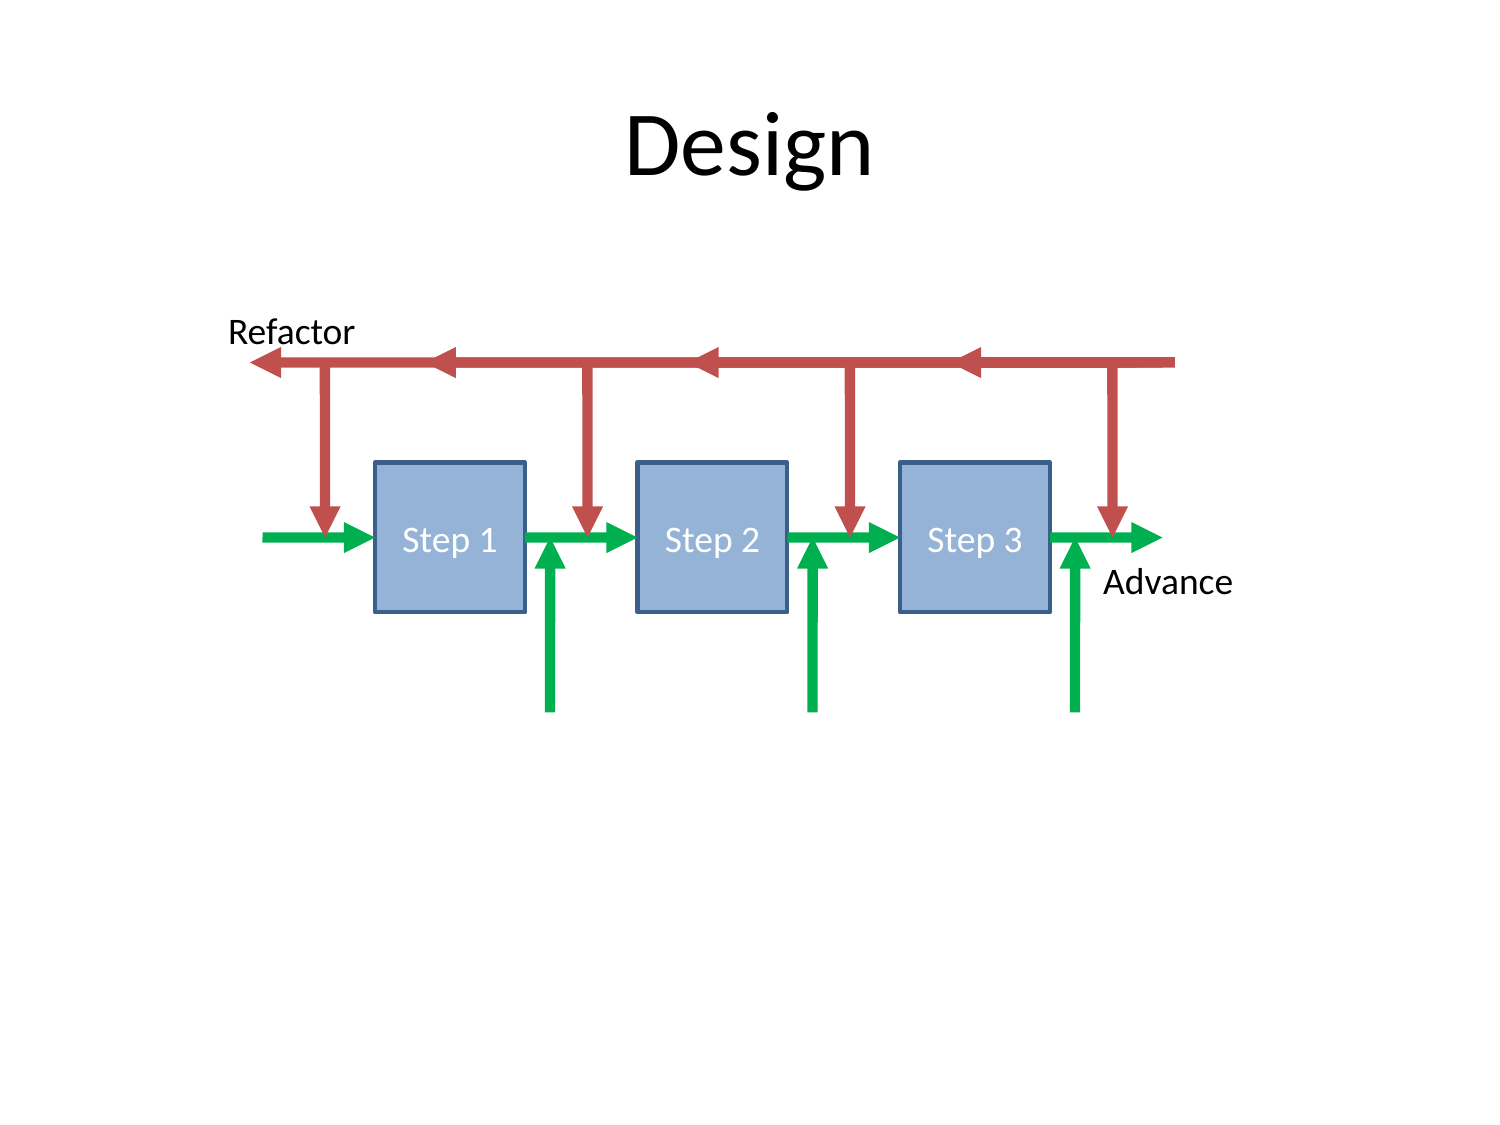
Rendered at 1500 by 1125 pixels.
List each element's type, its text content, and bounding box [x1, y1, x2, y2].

title Design [75, 45, 1425, 233]
text_box Step 1 [374, 462, 525, 613]
text_box Advance [1088, 549, 1249, 610]
text_box Step 3 [899, 462, 1050, 613]
text_box Refactor [213, 299, 371, 360]
text_box Step 2 [637, 462, 788, 613]
